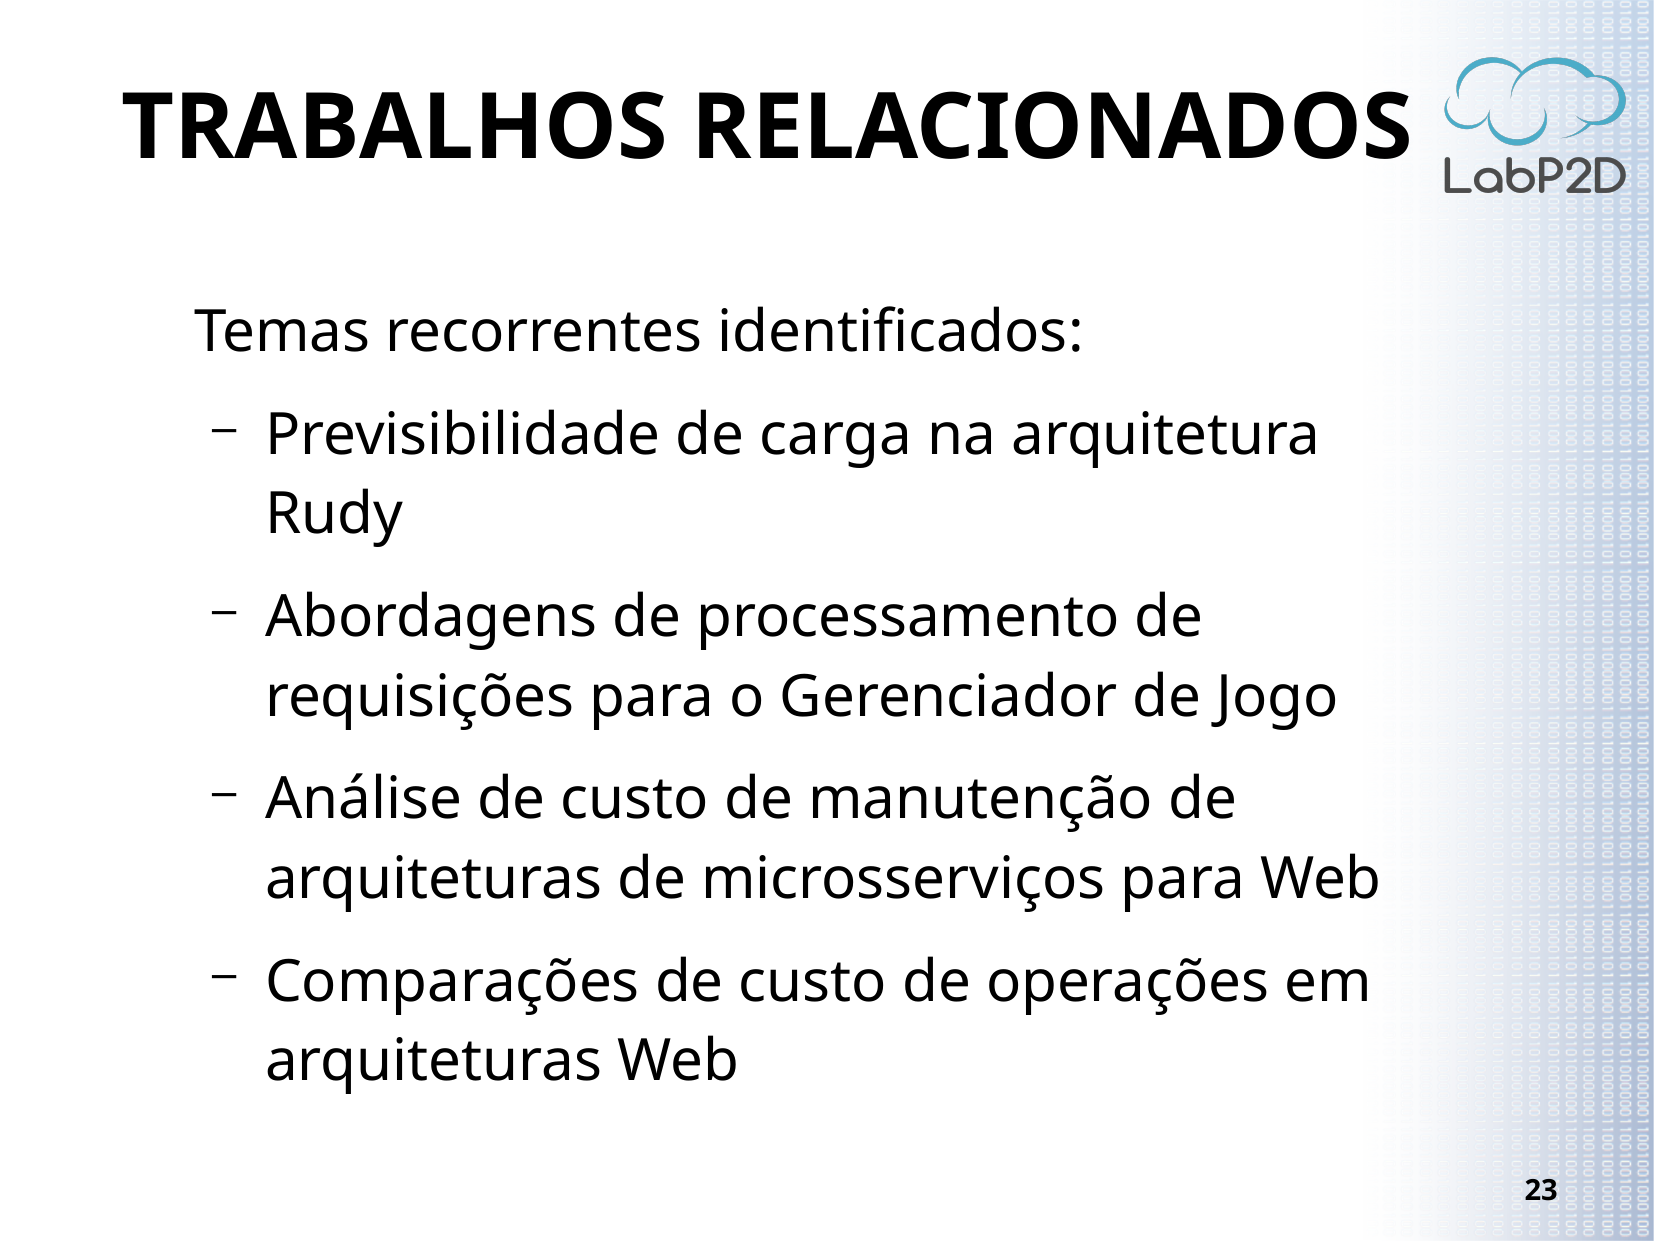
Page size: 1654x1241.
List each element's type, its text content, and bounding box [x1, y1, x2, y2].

picture [1360, 1, 1654, 1240]
list Temas recorrentes identificados: Previsibilidade de carga na arquitetura Rudy Abordagens de processamento de requisições para o Gerenciador de Jogo Análise de custo de manutenção de arquiteturas de microsserviços para Web Comparações de custo de operações em arquiteturas Web [123, 271, 1406, 1116]
title TRABALHOS RELACIONADOS [82, 19, 1453, 227]
